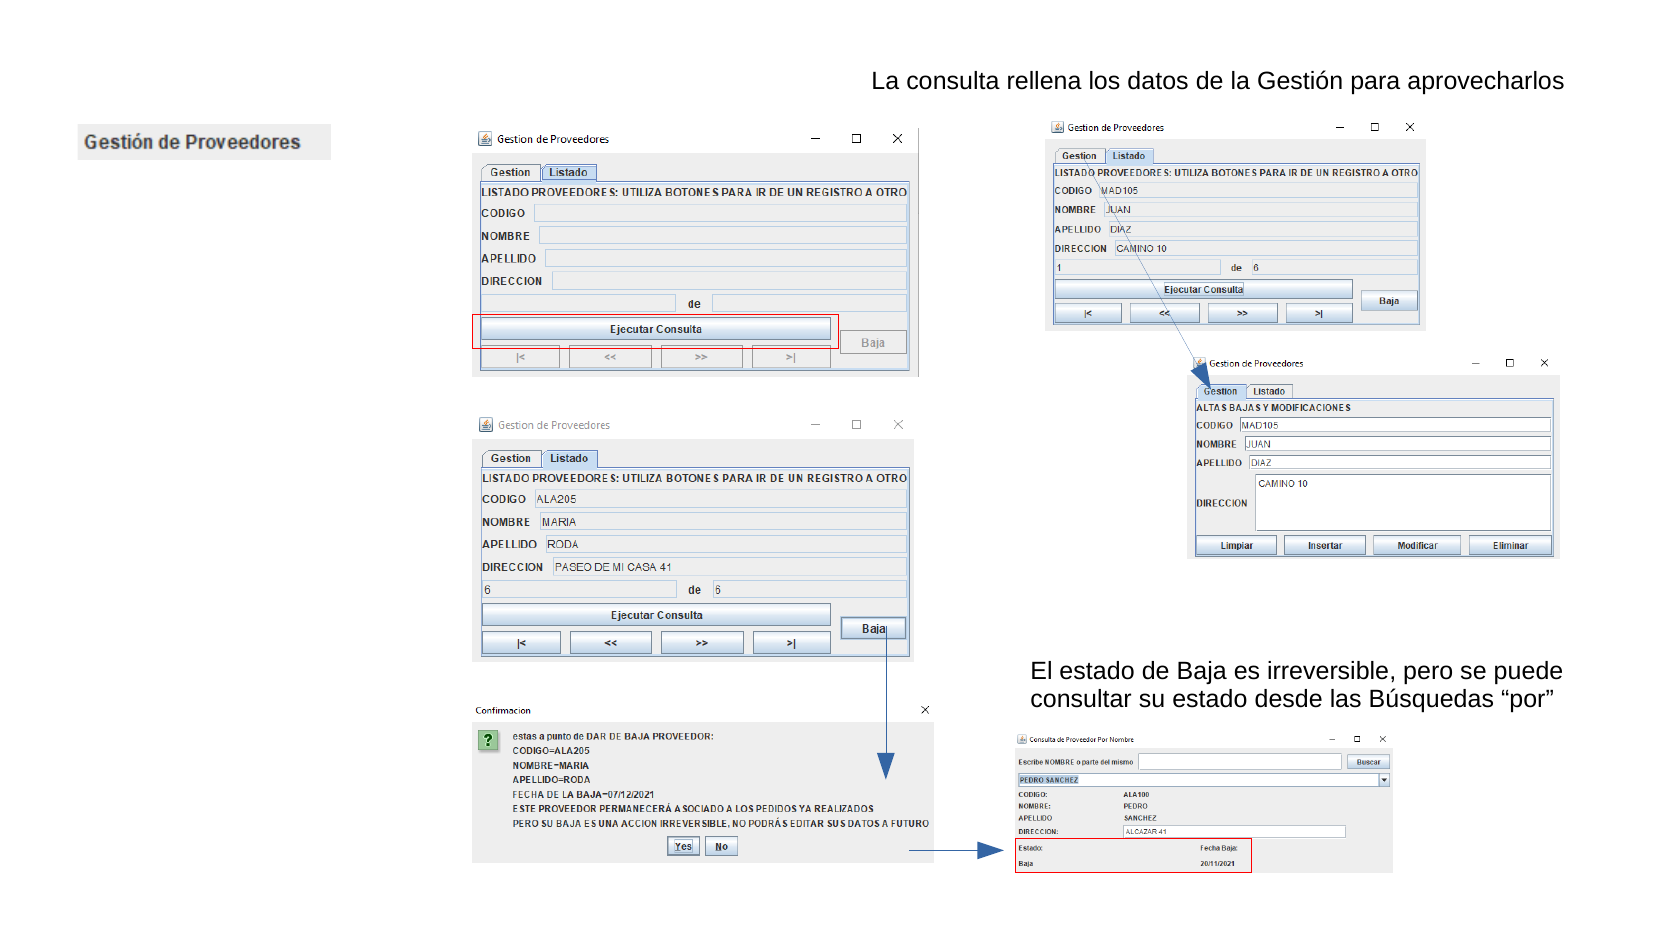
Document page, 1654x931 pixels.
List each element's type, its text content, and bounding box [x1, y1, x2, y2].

picture [1016, 839, 1251, 872]
picture [77, 124, 331, 160]
picture [1187, 354, 1560, 559]
picture [1045, 118, 1426, 331]
text_box El estado de Baja es irreversible, pero se puede consultar su estado desde las Búsquedas “por” [1015, 649, 1624, 721]
picture [473, 315, 838, 348]
picture [472, 701, 934, 863]
picture [1015, 732, 1393, 873]
picture [472, 413, 914, 662]
text_box La consulta rellena los datos de la Gestión para aprovecharlos [856, 59, 1582, 102]
picture [472, 128, 919, 377]
